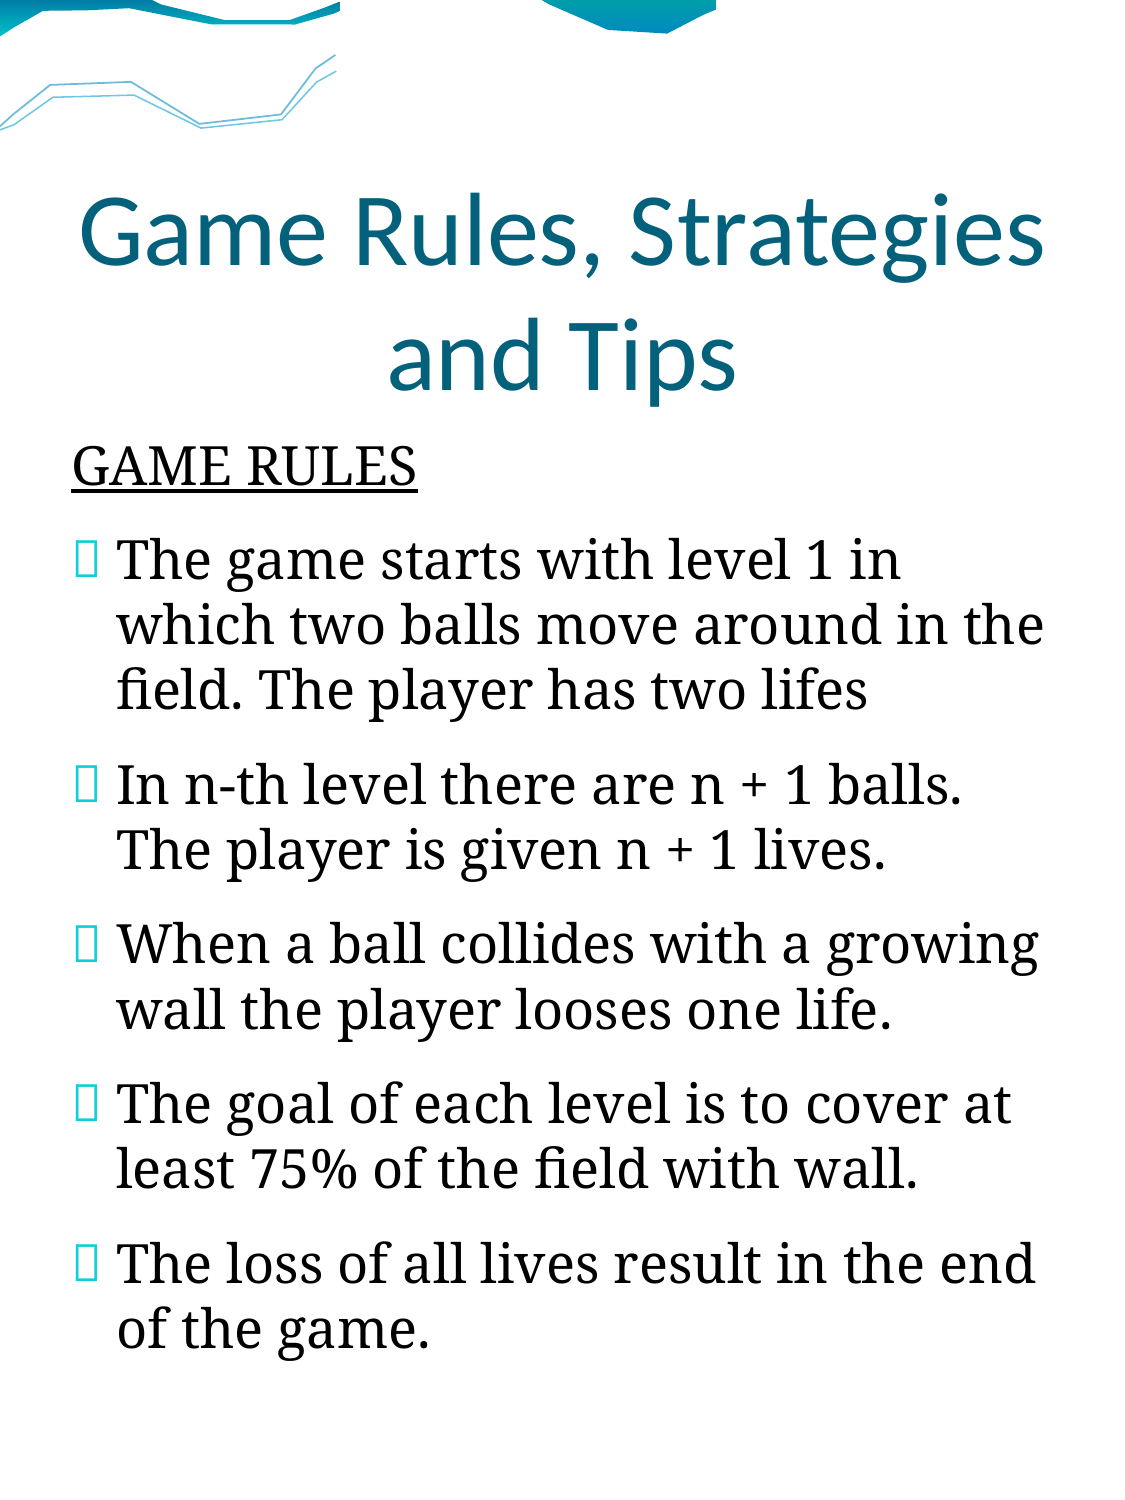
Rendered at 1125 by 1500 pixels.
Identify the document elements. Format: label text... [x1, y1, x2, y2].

title Game Rules, Strategies and Tips [0, 154, 1125, 404]
list GAME RULES The game starts with level 1 in which two balls move around in the ﬁeld. The player has two lifes In n-th level there are n + 1 balls. The player is given n + 1 lives. When a ball collides with a growing wall the player looses one life. The goal of each level is to cover at least 75% of the ﬁeld with wall. The loss of all lives result in the end of the game. [56, 423, 1069, 1413]
